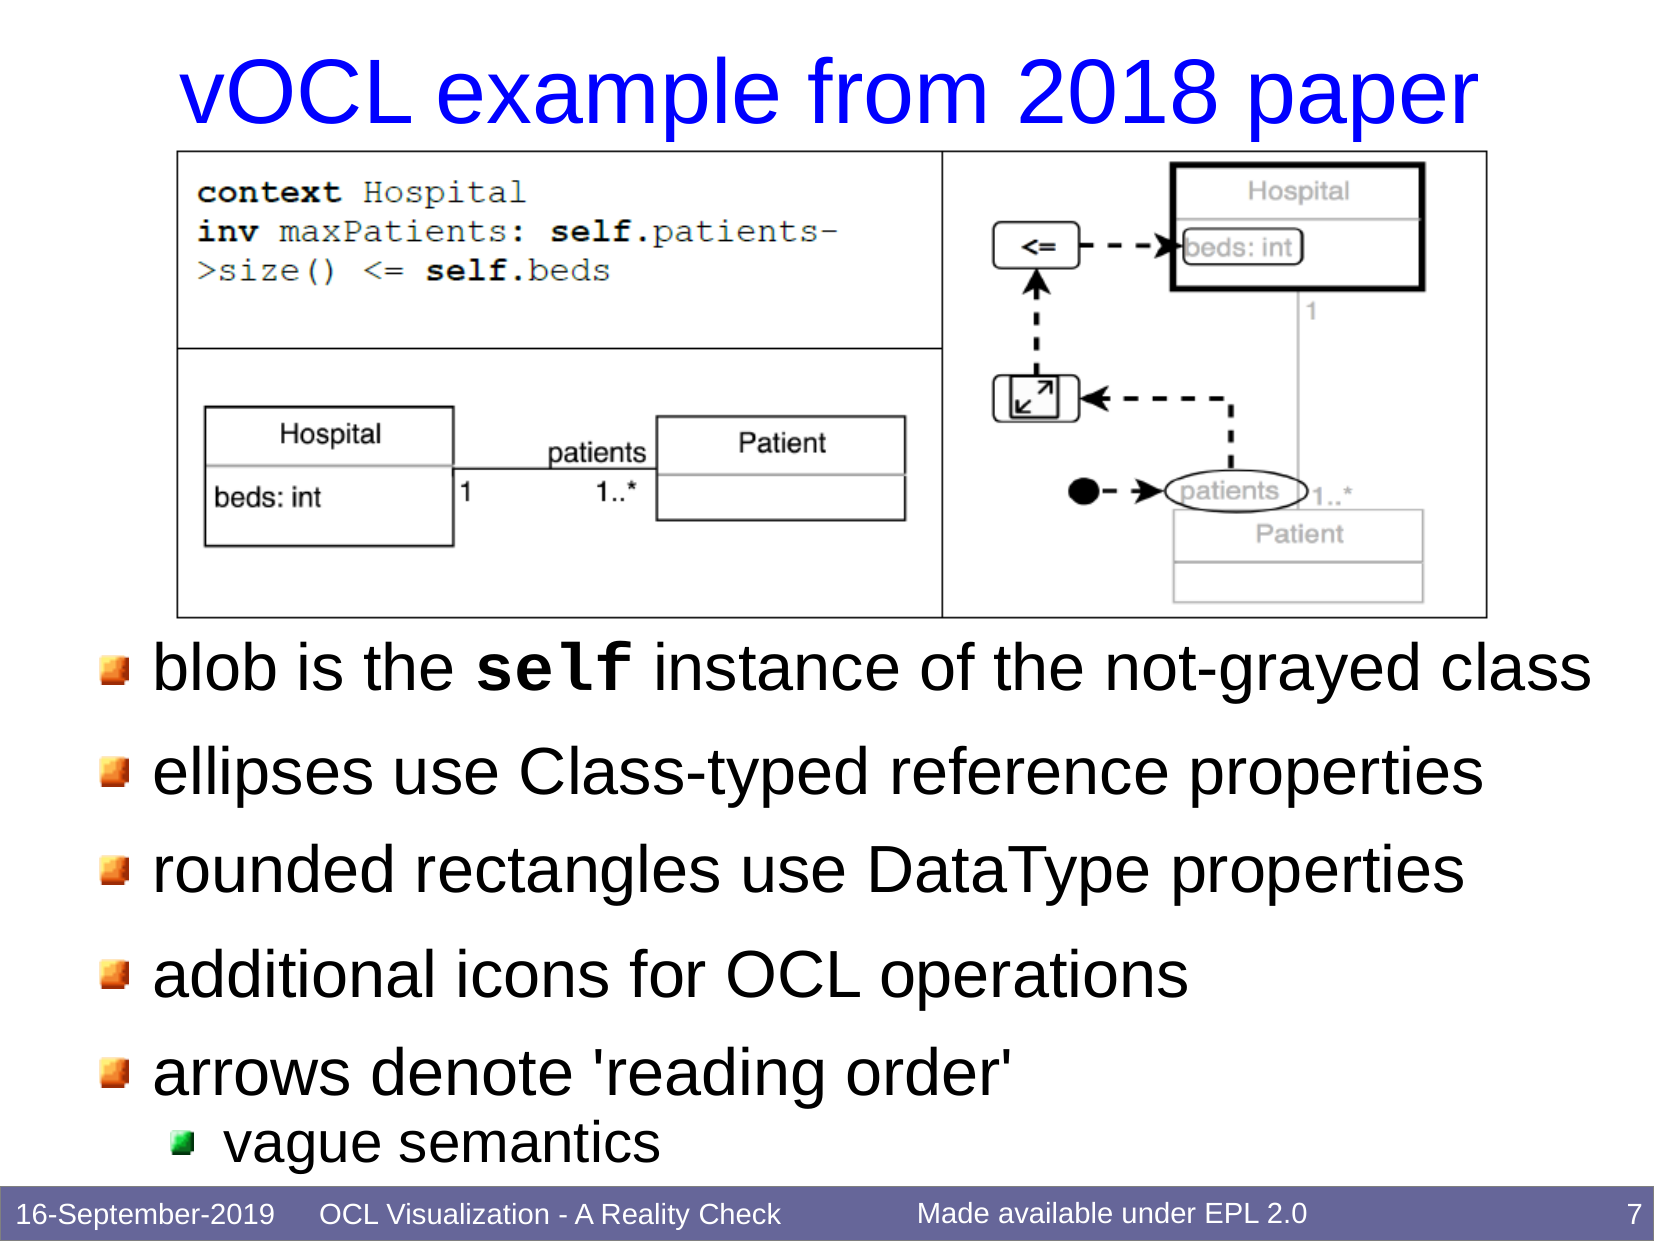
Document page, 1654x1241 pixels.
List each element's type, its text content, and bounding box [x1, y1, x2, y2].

title vOCL example from 2018 paper [86, 24, 1575, 160]
list blob is the self instance of the not-grayed class ellipses use Class-typed reference properties rounded rectangles use DataType properties additional icons for OCL operations arrows denote 'reading order' vague semantics [81, 630, 1632, 1241]
picture [169, 143, 1494, 625]
